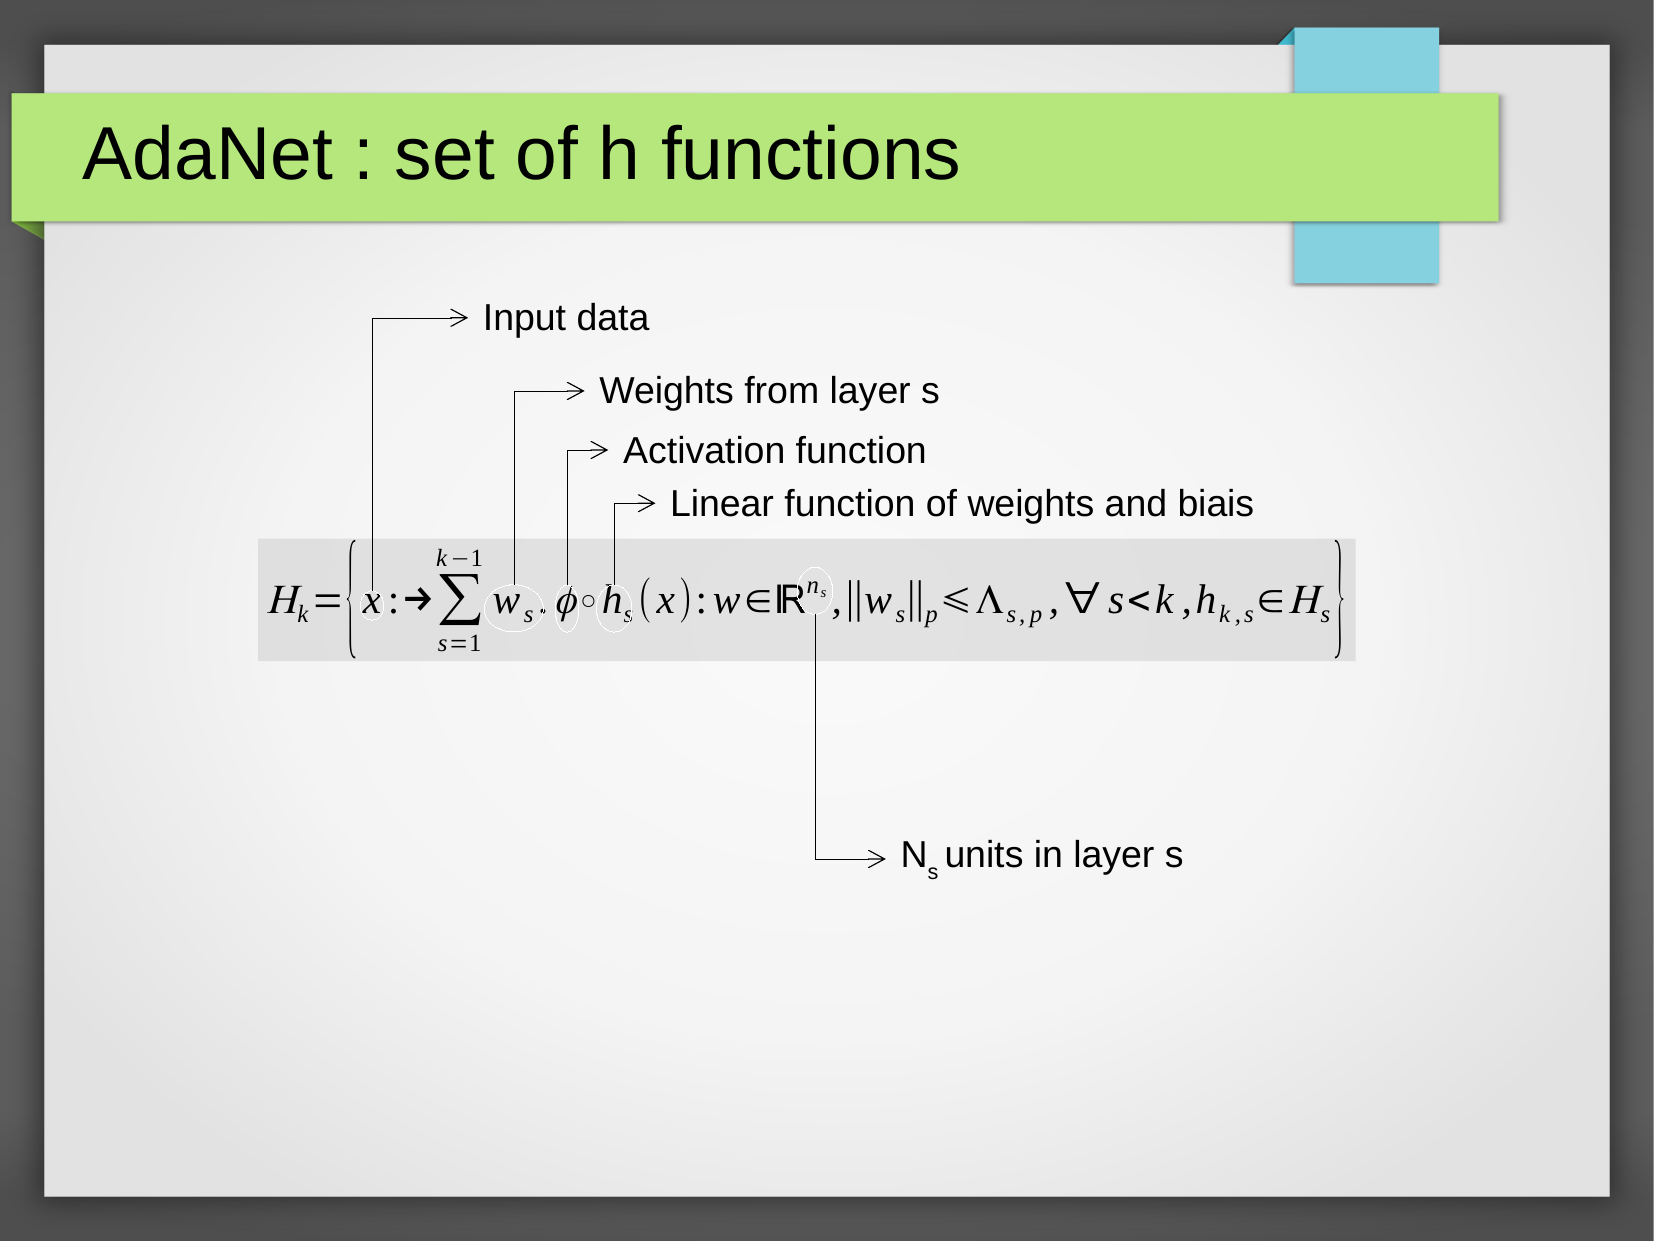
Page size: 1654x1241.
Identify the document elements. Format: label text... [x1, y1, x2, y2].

title AdaNet : set of h functions [82, 94, 1264, 213]
text_box Input data [468, 289, 665, 347]
text_box Ns units in layer s [885, 826, 1199, 892]
picture [0, 0, 1654, 1241]
text_box Linear function of weights and biais [655, 474, 1270, 532]
text_box Weights from layer s [584, 362, 956, 420]
chart [258, 538, 1356, 662]
text_box Activation function [608, 421, 953, 479]
